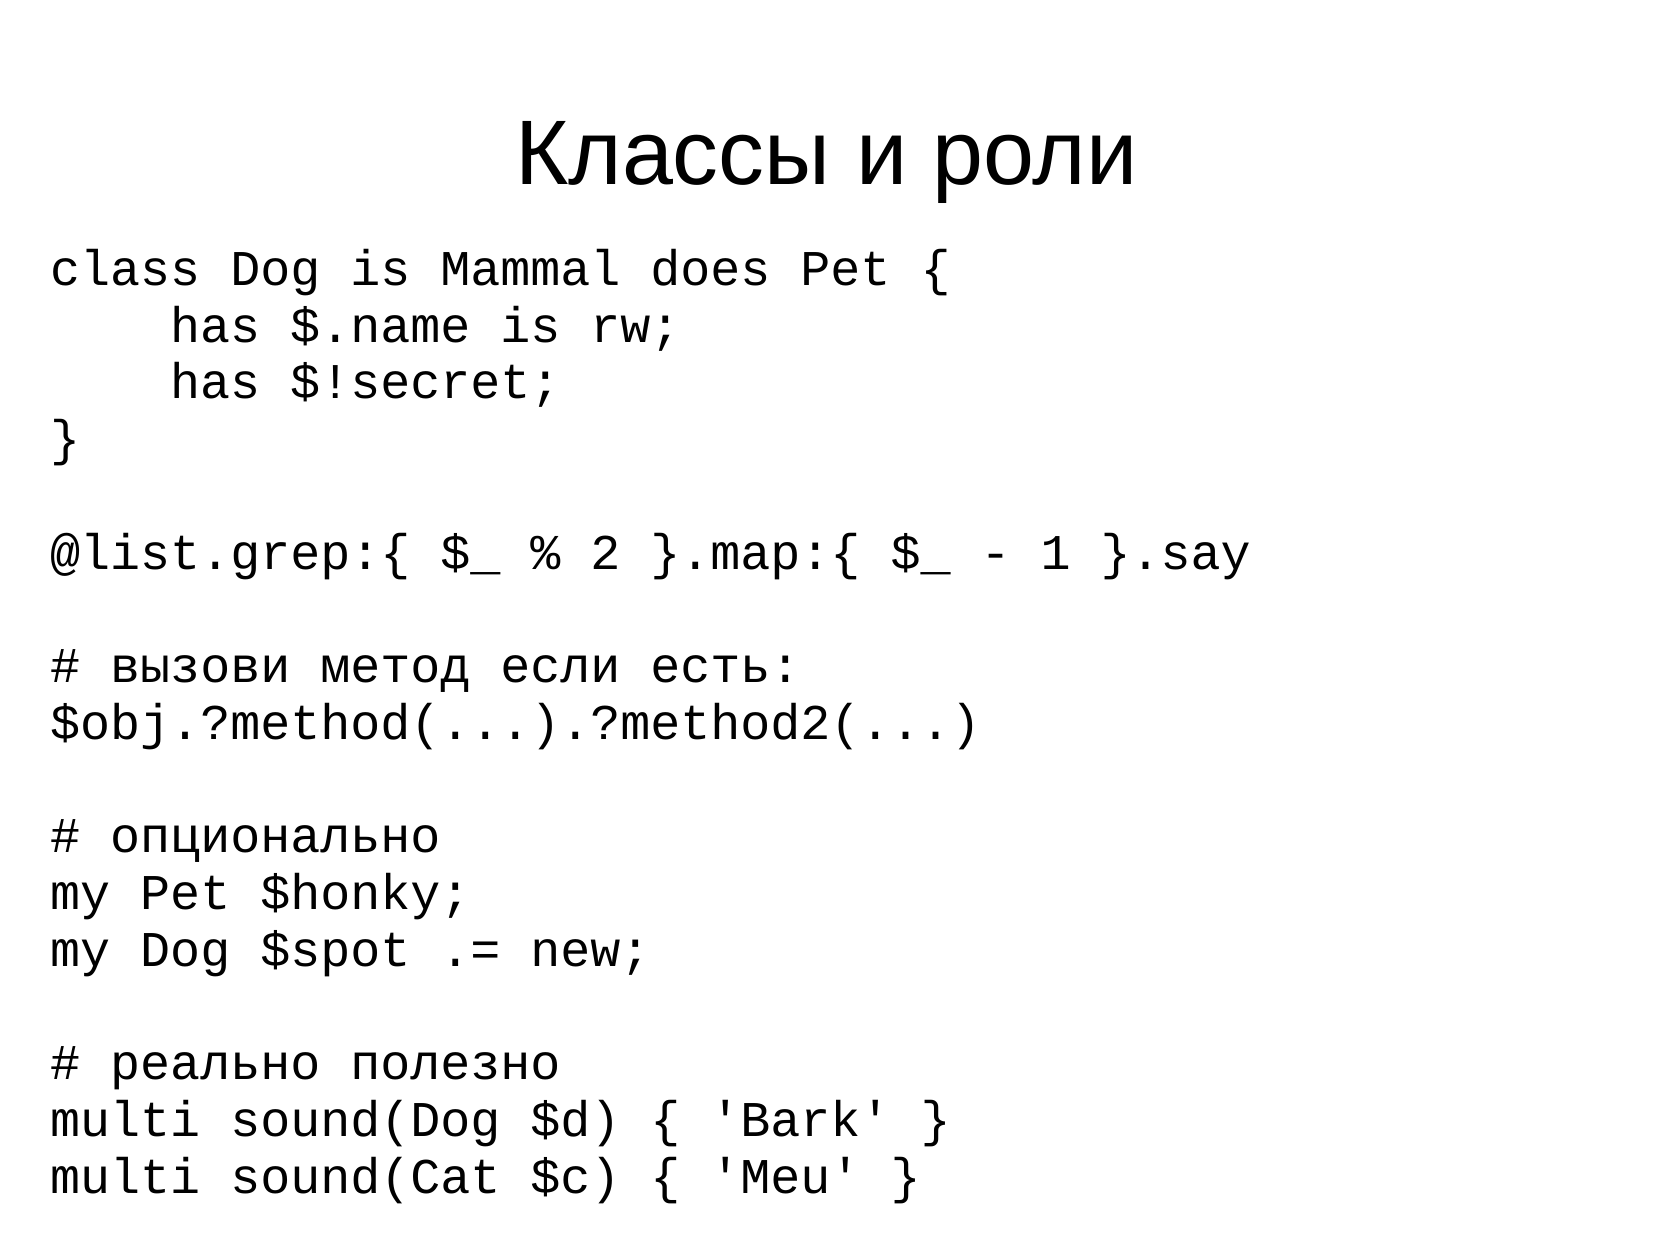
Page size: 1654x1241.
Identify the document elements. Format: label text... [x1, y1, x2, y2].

text_box class Dog is Mammal does Pet { has $.name is rw; has $!secret; } @list.grep:{ $_ % 2 }.map:{ $_ - 1 }.say # вызови метод если есть: $obj.?method(...).?method2(...) # опционально my Pet $honky; my Dog $spot .= new; # реально полезно multi sound(Dog $d) { 'Bark' } multi sound(Cat $c) { 'Meu' } [35, 236, 1630, 1217]
title Классы и роли [82, 49, 1571, 236]
